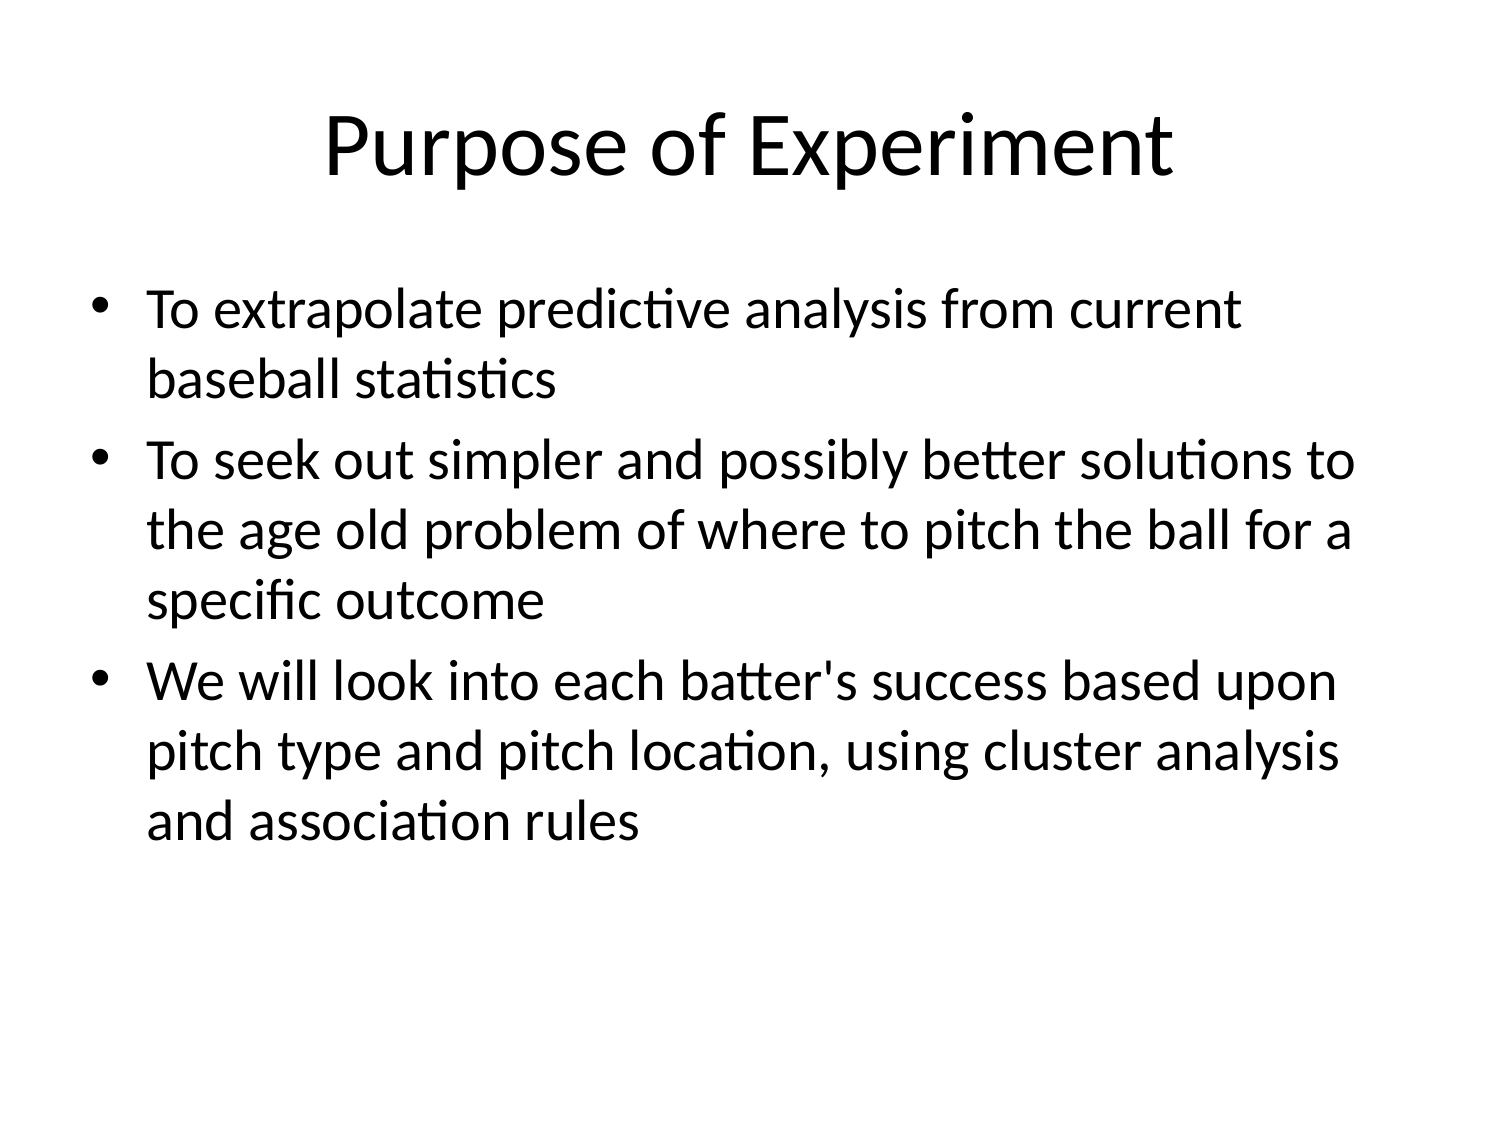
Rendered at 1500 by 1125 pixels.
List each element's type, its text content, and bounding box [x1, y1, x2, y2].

list To extrapolate predictive analysis from current baseball statistics To seek out simpler and possibly better solutions to the age old problem of where to pitch the ball for a specific outcome We will look into each batter's success based upon pitch type and pitch location, using cluster analysis and association rules [75, 262, 1425, 1005]
title Purpose of Experiment [75, 45, 1425, 233]
